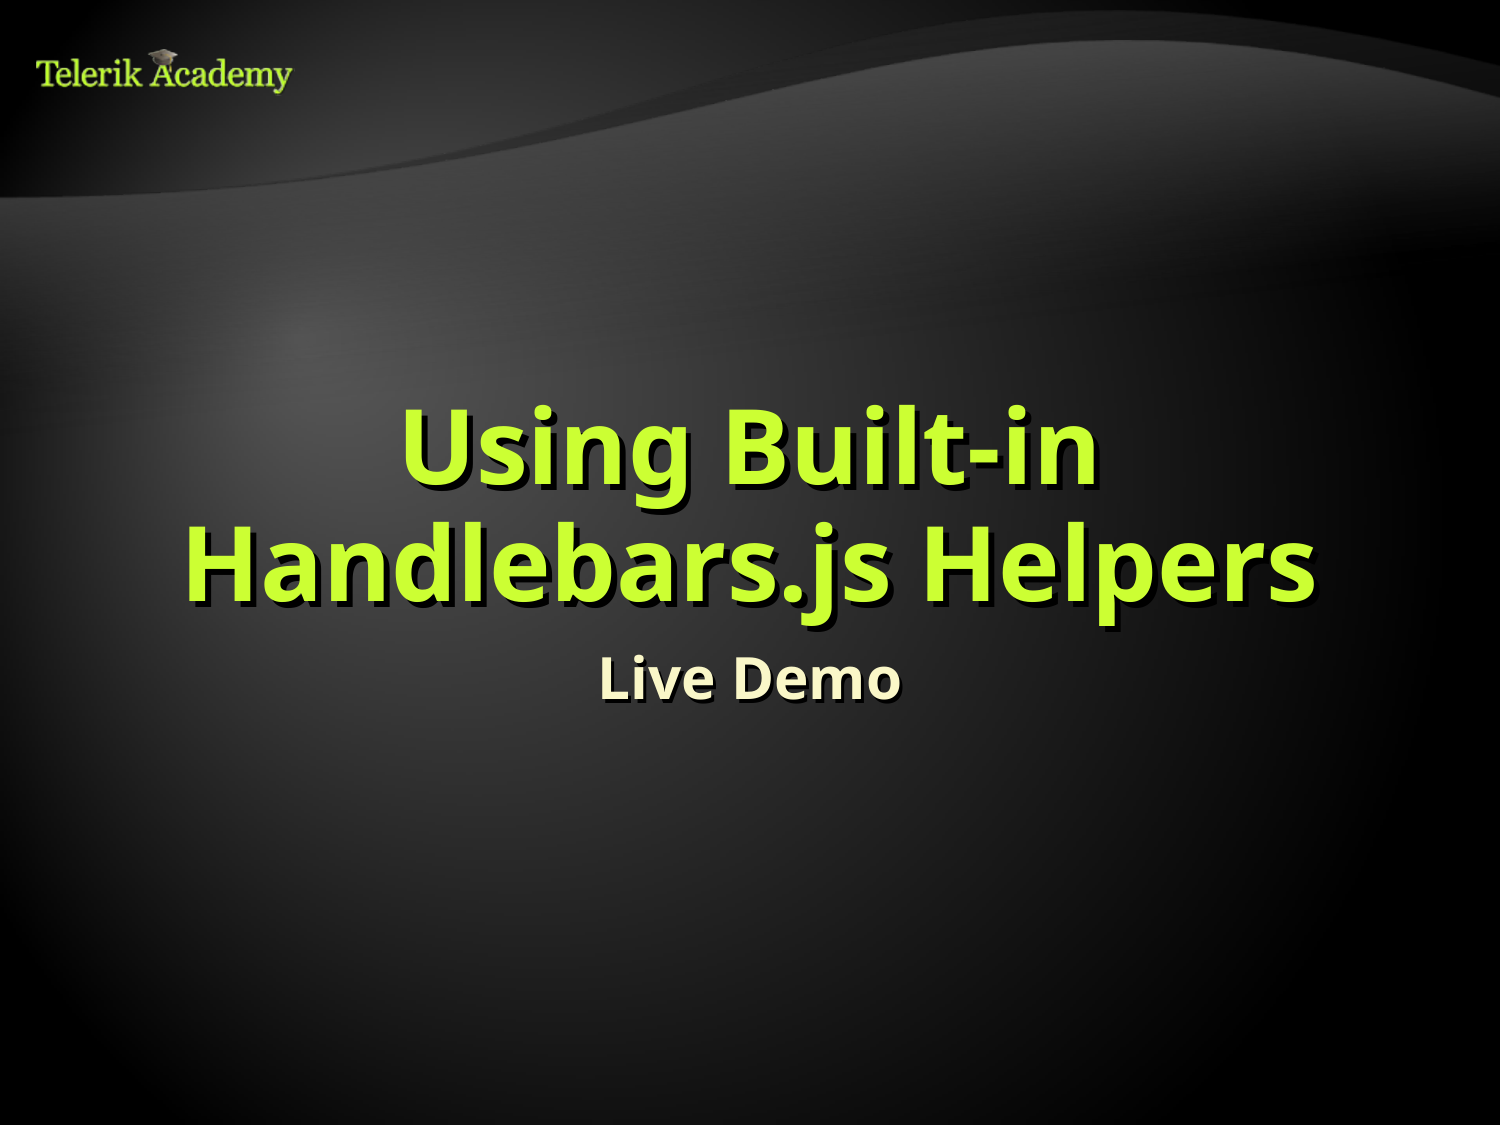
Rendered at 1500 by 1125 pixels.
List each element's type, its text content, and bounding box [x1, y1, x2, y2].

title Using Built-in Handlebars.js Helpers [99, 388, 1400, 618]
subtitle Live Demo [99, 630, 1400, 724]
